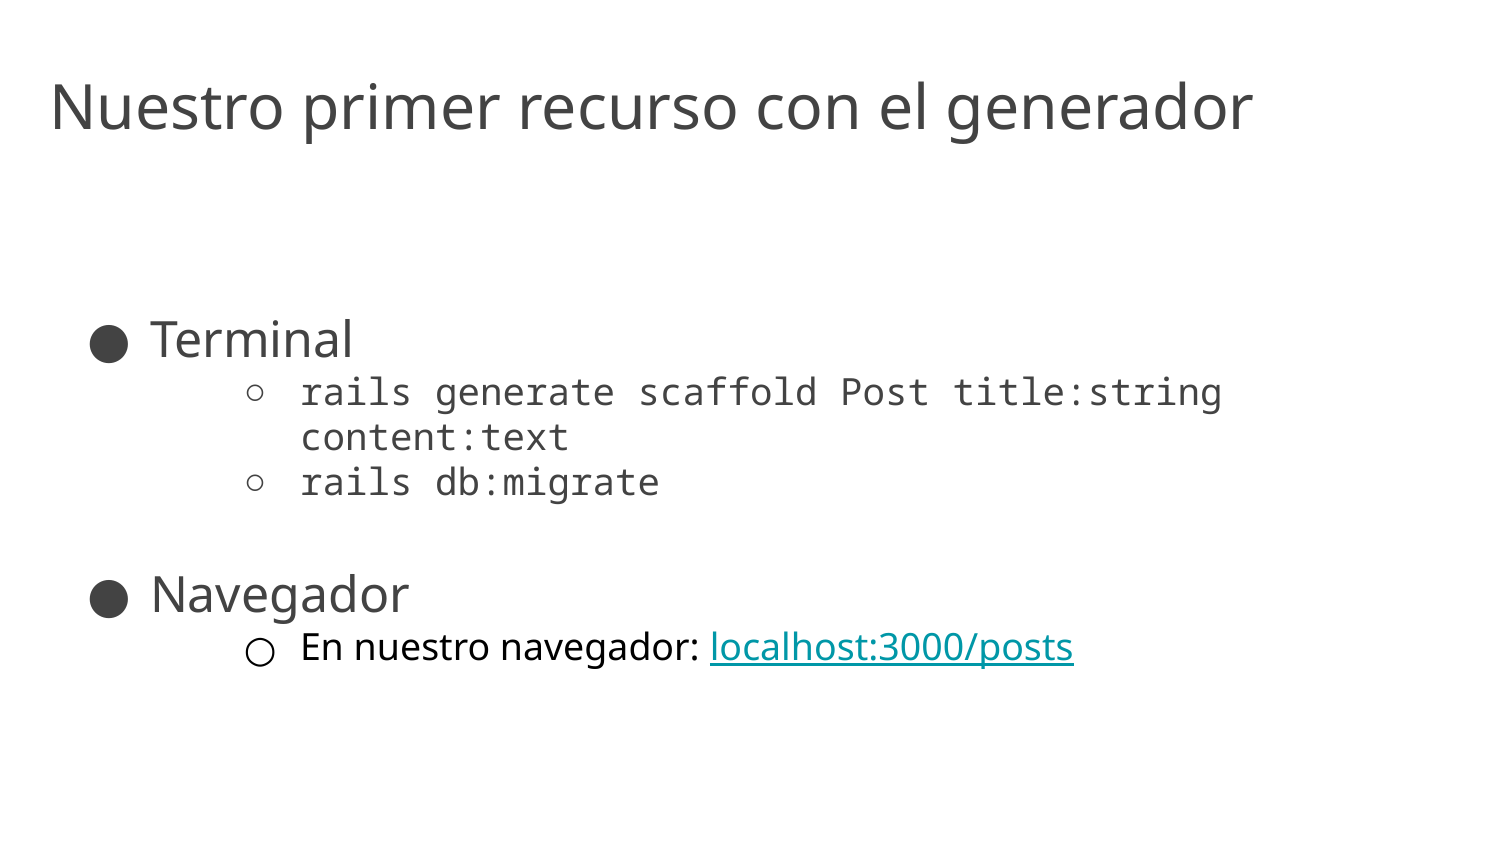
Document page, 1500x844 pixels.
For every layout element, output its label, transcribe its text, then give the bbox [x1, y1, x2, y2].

text_box Terminal rails generate scaffold Post title:string content:text rails db:migrate Navegador En nuestro navegador: localhost:3000/posts [75, 307, 1451, 691]
text_box Nuestro primer recurso con el generador [49, 33, 1451, 175]
